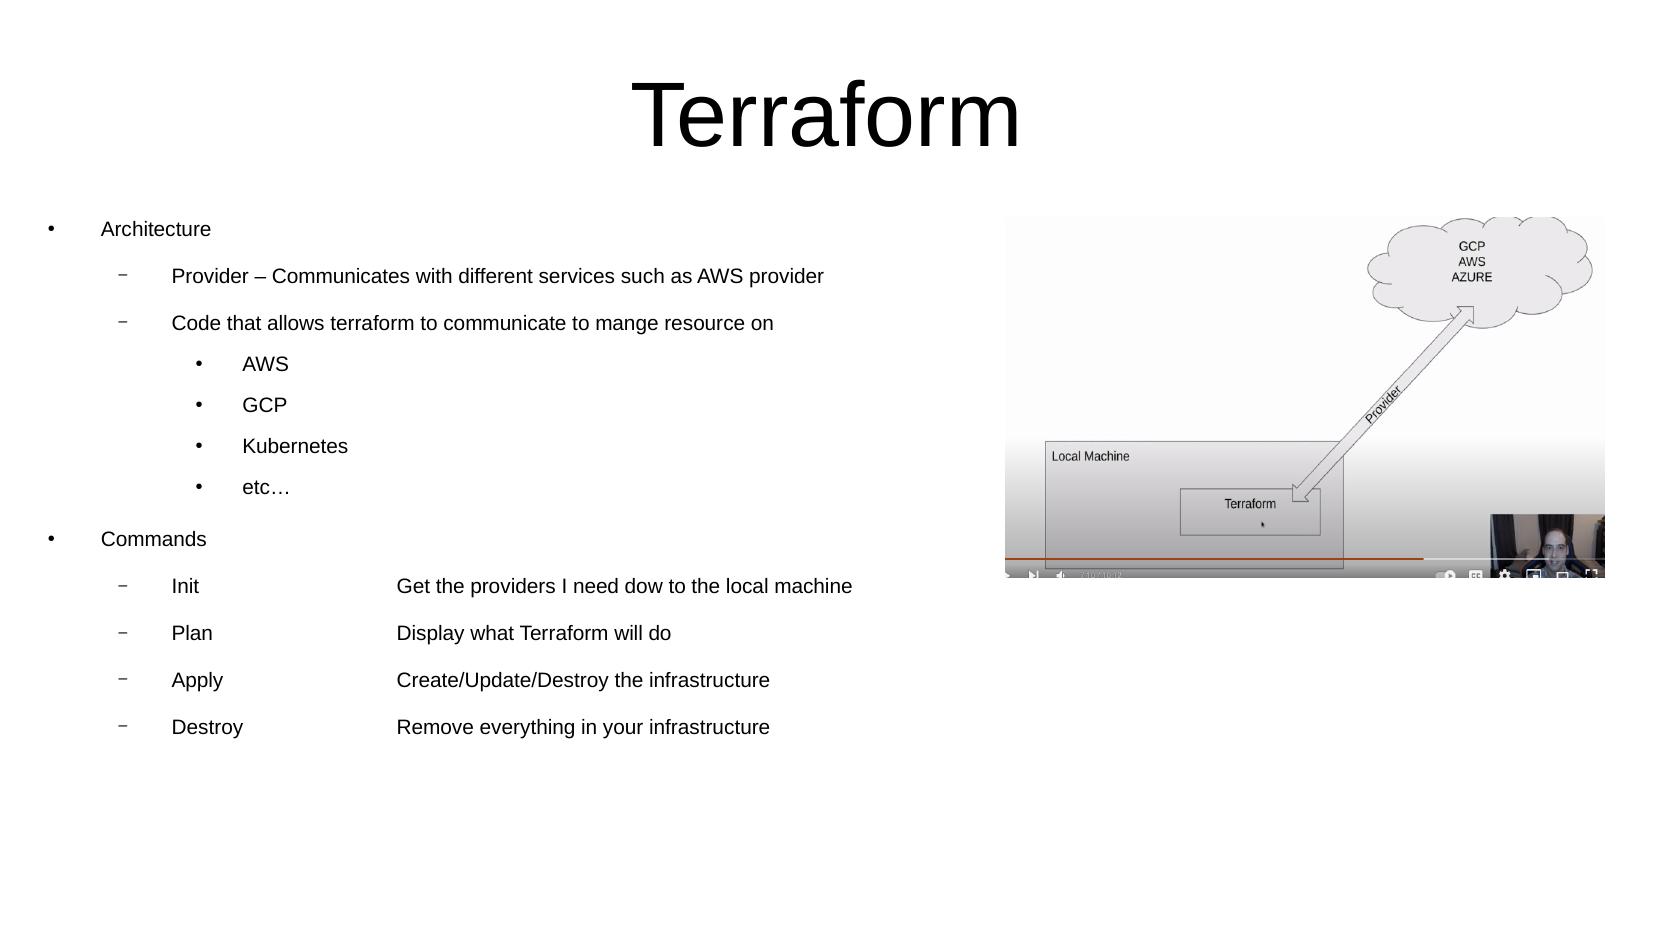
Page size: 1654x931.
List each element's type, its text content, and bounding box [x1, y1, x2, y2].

title Terraform [82, 37, 1571, 193]
picture [1005, 217, 1605, 578]
list Architecture Provider – Communicates with different services such as AWS provider Code that allows terraform to communicate to mange resource on AWS GCP Kubernetes etc… Commands Init Get the providers I need dow to the local machine Plan Display what Terraform will do Apply Create/Update/Destroy the infrastructure Destroy Remove everything in your infrastructure [30, 217, 1571, 916]
